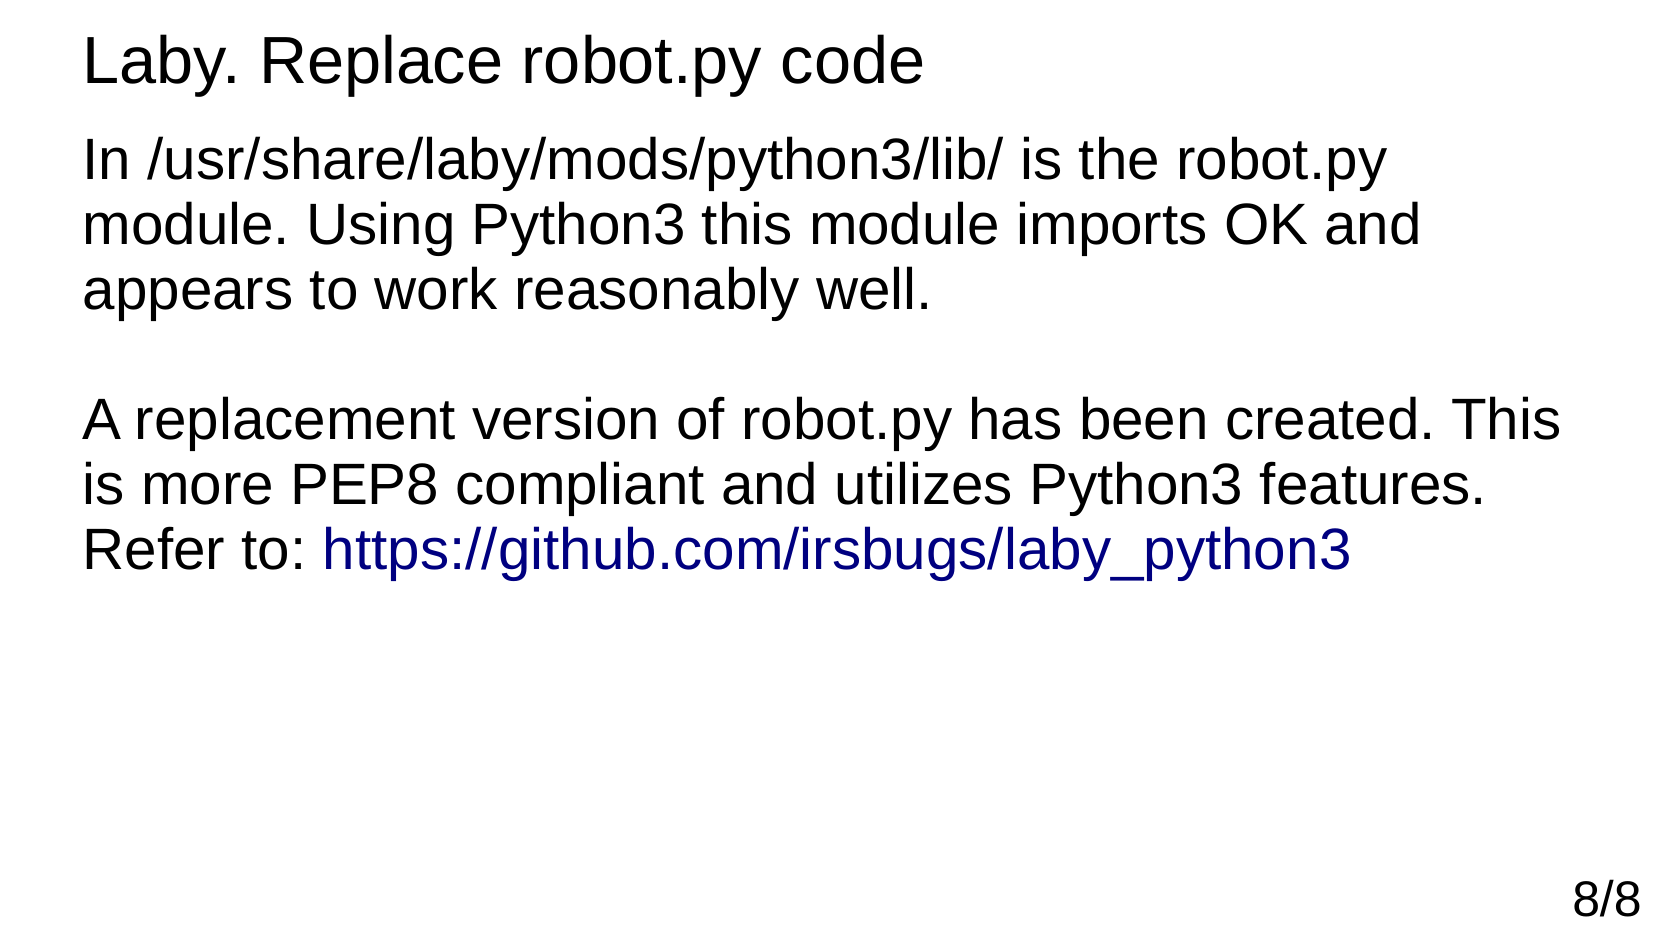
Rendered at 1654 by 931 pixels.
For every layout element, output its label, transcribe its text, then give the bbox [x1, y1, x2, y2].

text_box In /usr/share/laby/mods/python3/lib/ is the robot.py module. Using Python3 this module imports OK and appears to work reasonably well. A replacement version of robot.py has been created. This is more PEP8 compliant and utilizes Python3 features. Refer to: https://github.com/irsbugs/laby_python3 [82, 126, 1571, 648]
title 8/8 [1523, 871, 1642, 931]
title Laby. Replace robot.py code [82, 22, 1571, 98]
